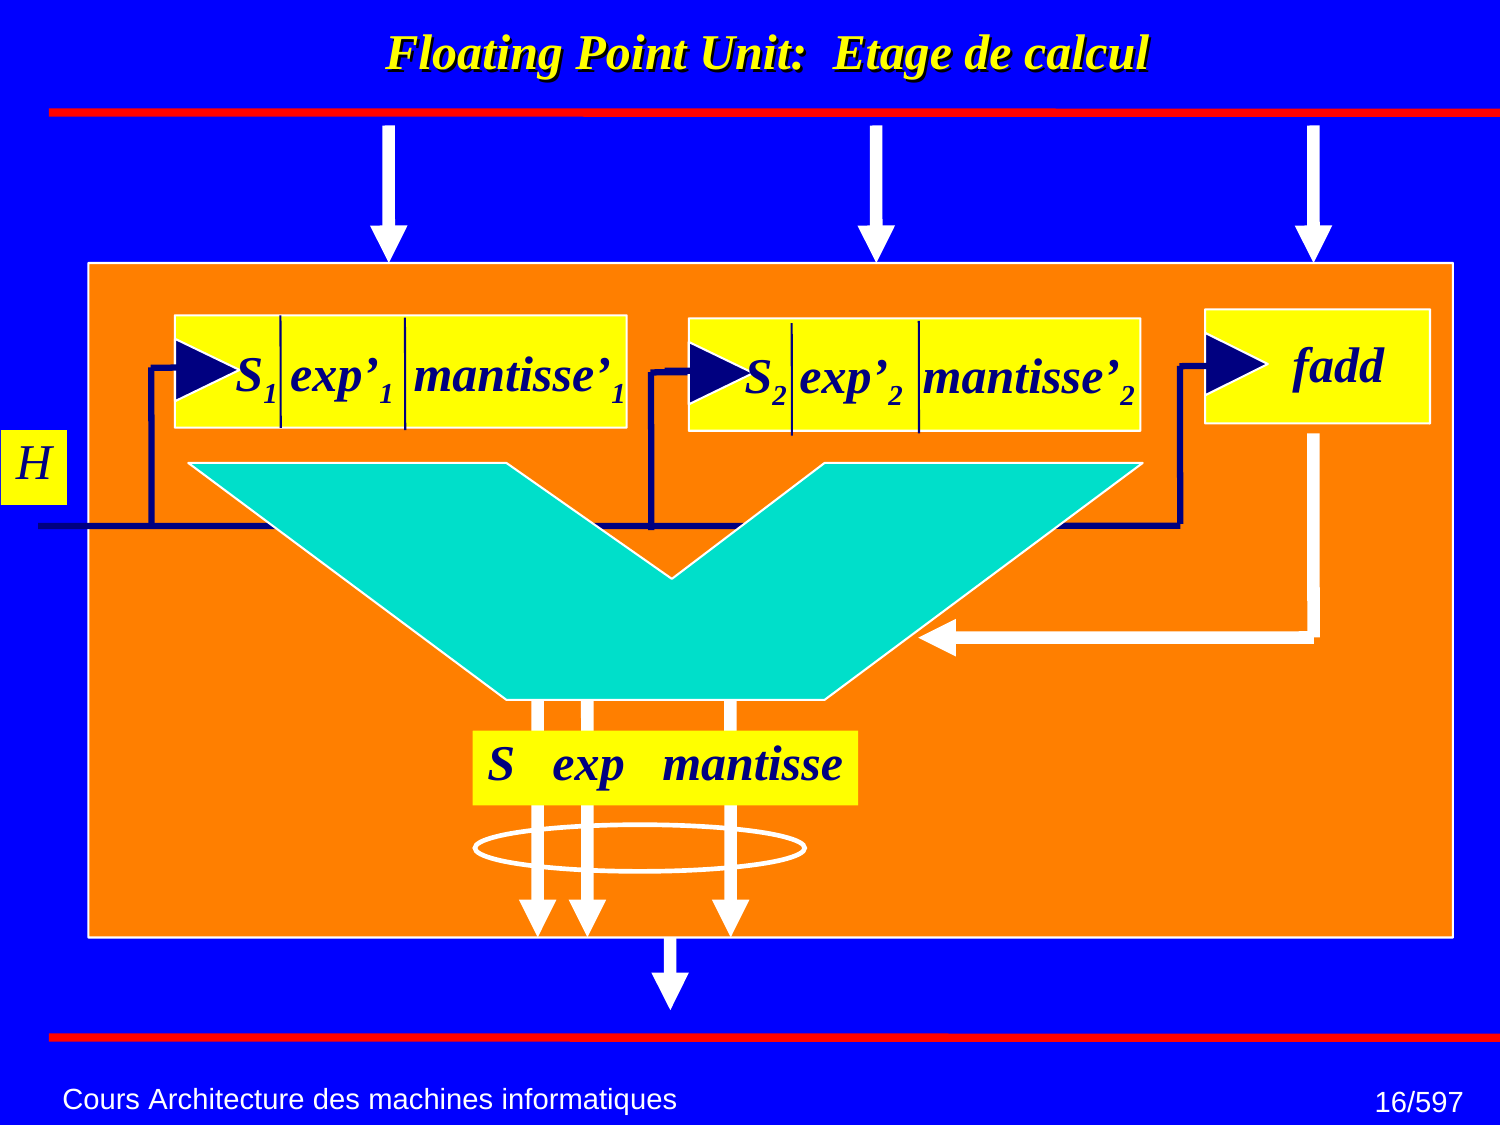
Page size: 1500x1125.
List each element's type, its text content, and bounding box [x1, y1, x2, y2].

text_box [538, 870, 587, 938]
text_box [544, 829, 581, 867]
text_box S2 exp’2 mantisse’2 [729, 341, 1151, 417]
text_box S exp mantisse [472, 730, 859, 799]
text_box [88, 262, 1453, 938]
text_box [594, 828, 724, 869]
title Floating Point Unit: Etage de calcul [141, 15, 1406, 88]
text_box H [0, 430, 67, 498]
text_box fadd [1277, 332, 1400, 401]
text_box [478, 833, 531, 863]
text_box [737, 832, 801, 864]
text_box S1 exp’1 mantisse’1 [220, 338, 641, 414]
text_box [588, 871, 730, 938]
text_box [0, 498, 67, 505]
